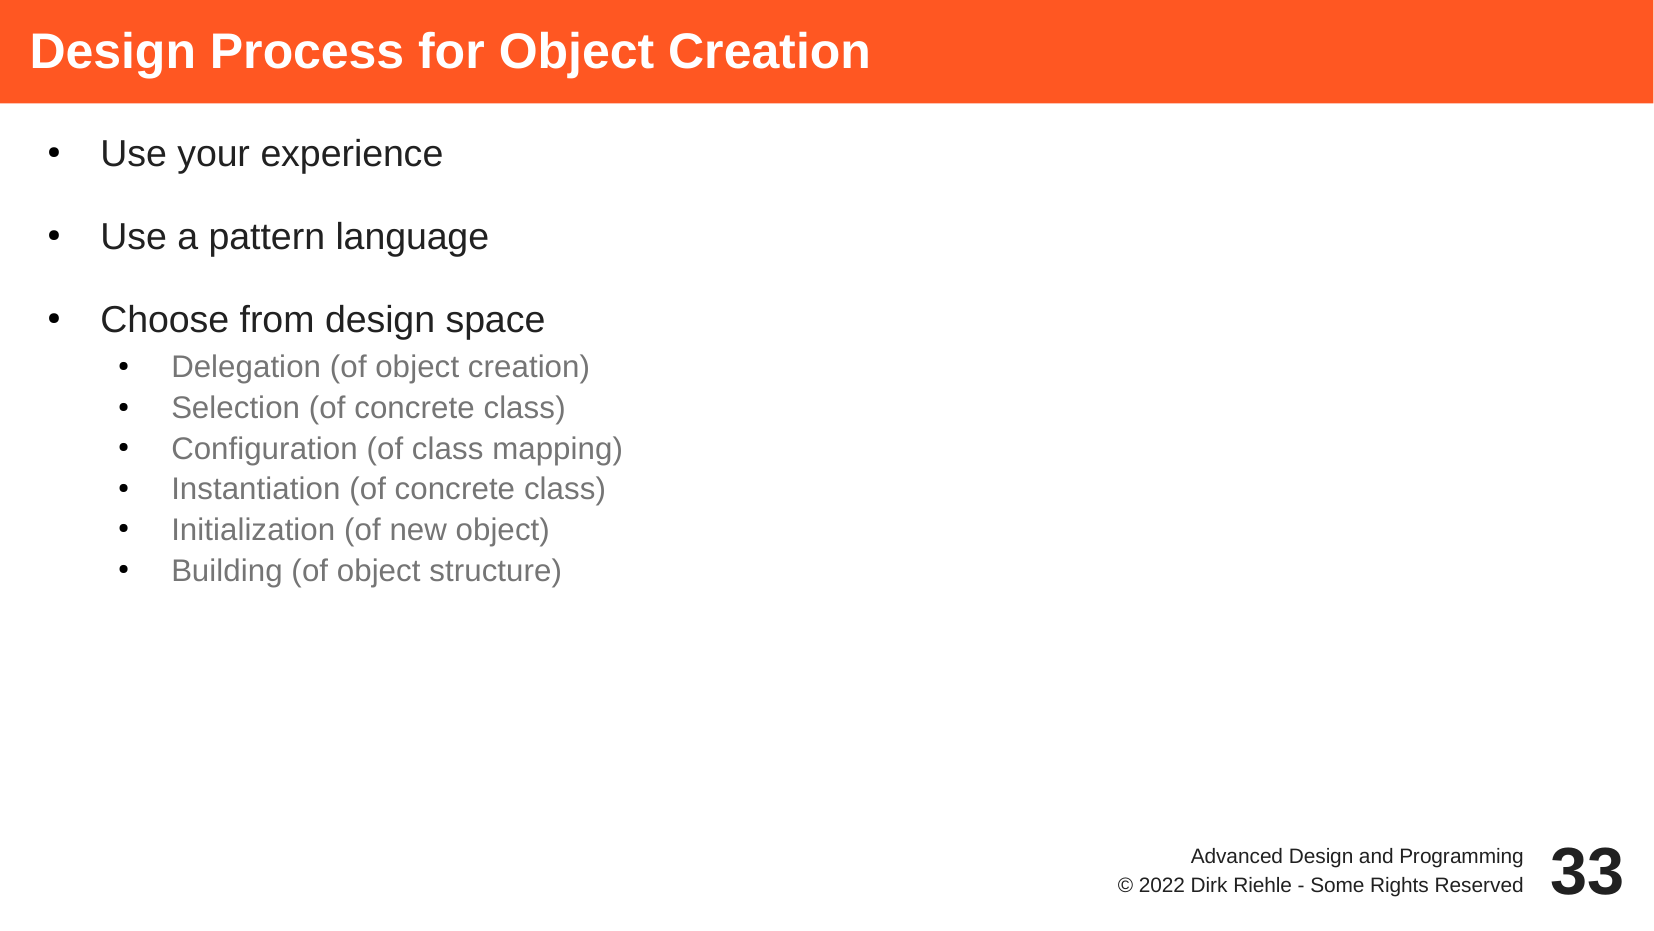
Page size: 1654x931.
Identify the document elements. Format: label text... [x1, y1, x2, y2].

list Use your experience Use a pattern language Choose from design space Delegation (of object creation) Selection (of concrete class) Configuration (of class mapping) Instantiation (of concrete class) Initialization (of new object) Building (of object structure) [29, 132, 1625, 813]
title Design Process for Object Creation [0, 0, 1654, 104]
